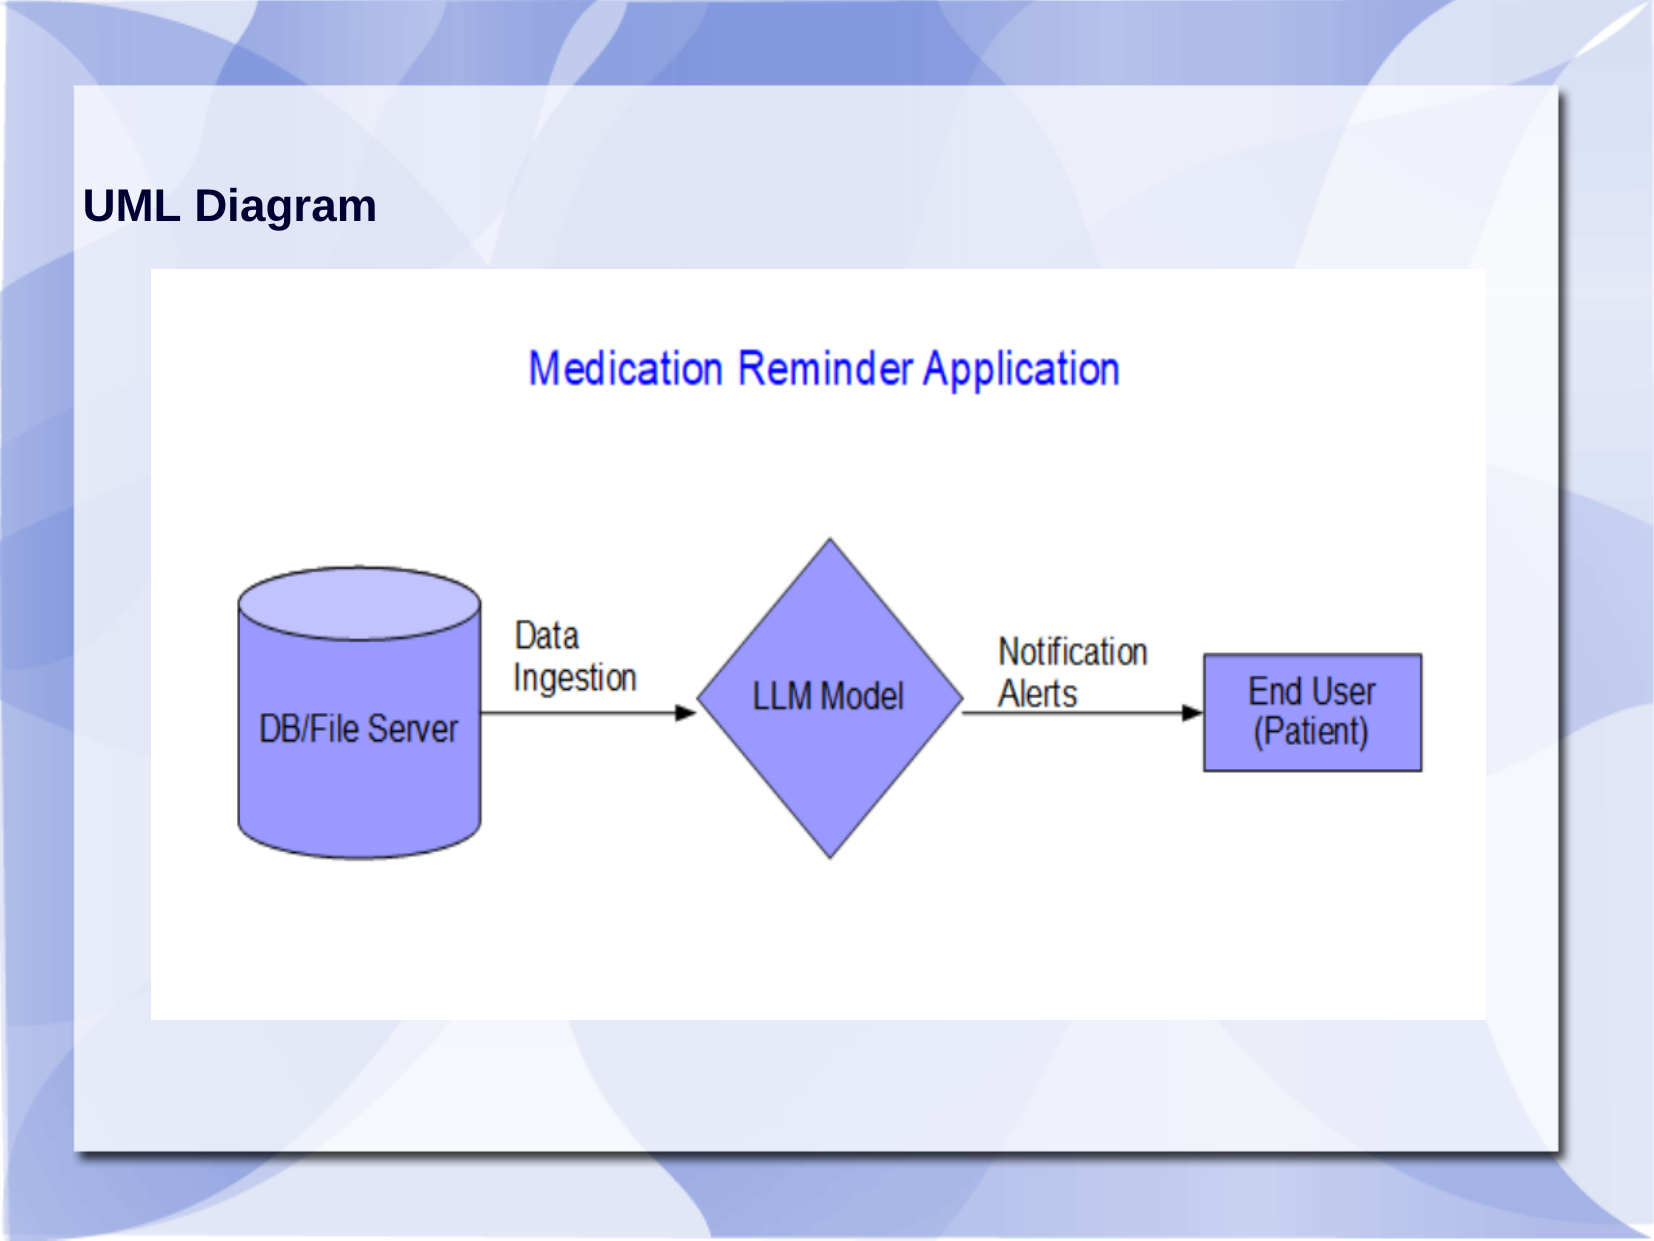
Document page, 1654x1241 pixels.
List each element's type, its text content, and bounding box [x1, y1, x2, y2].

picture [0, 0, 1654, 1241]
title UML Diagram [82, 102, 1571, 310]
